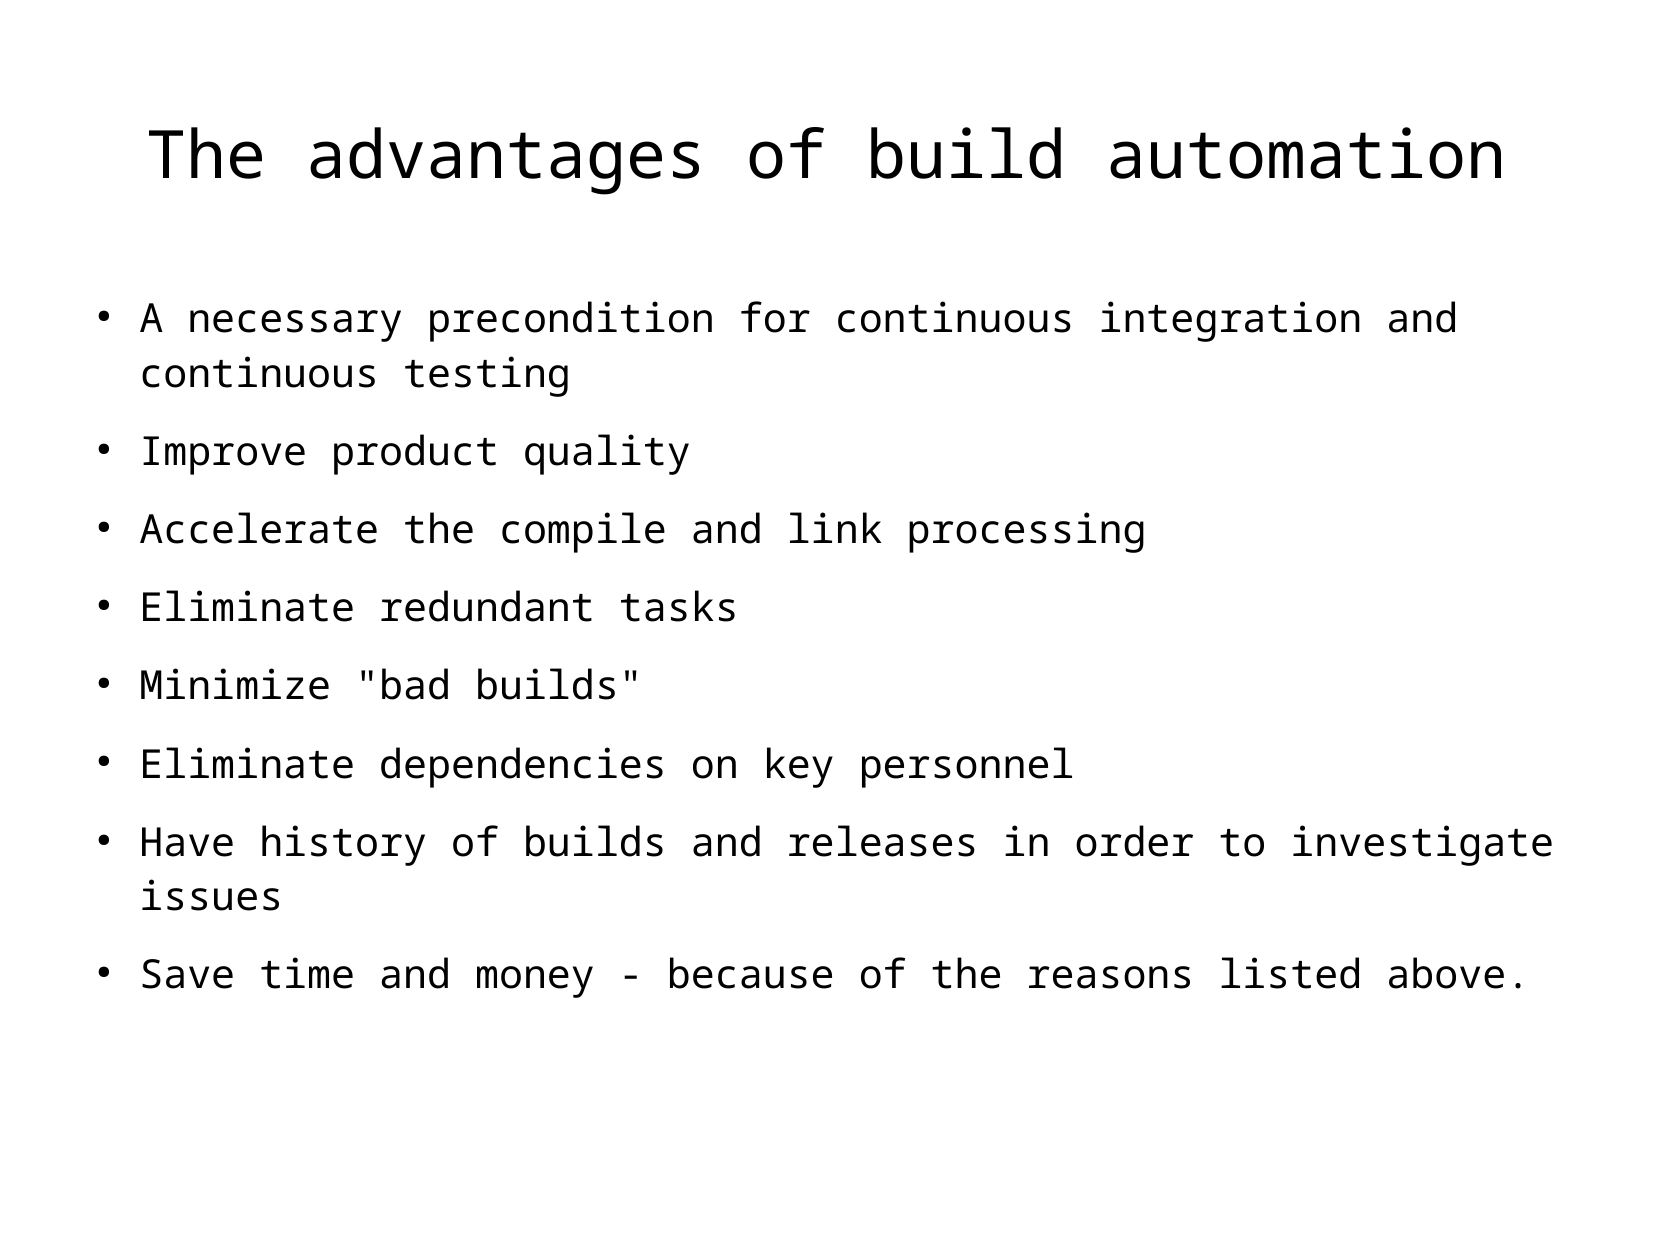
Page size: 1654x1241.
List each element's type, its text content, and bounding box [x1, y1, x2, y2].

list A necessary precondition for continuous integration and continuous testing Improve product quality Accelerate the compile and link processing Eliminate redundant tasks Minimize "bad builds" Eliminate dependencies on key personnel Have history of builds and releases in order to investigate issues Save time and money - because of the reasons listed above. [82, 290, 1571, 1010]
title The advantages of build automation [82, 49, 1571, 257]
